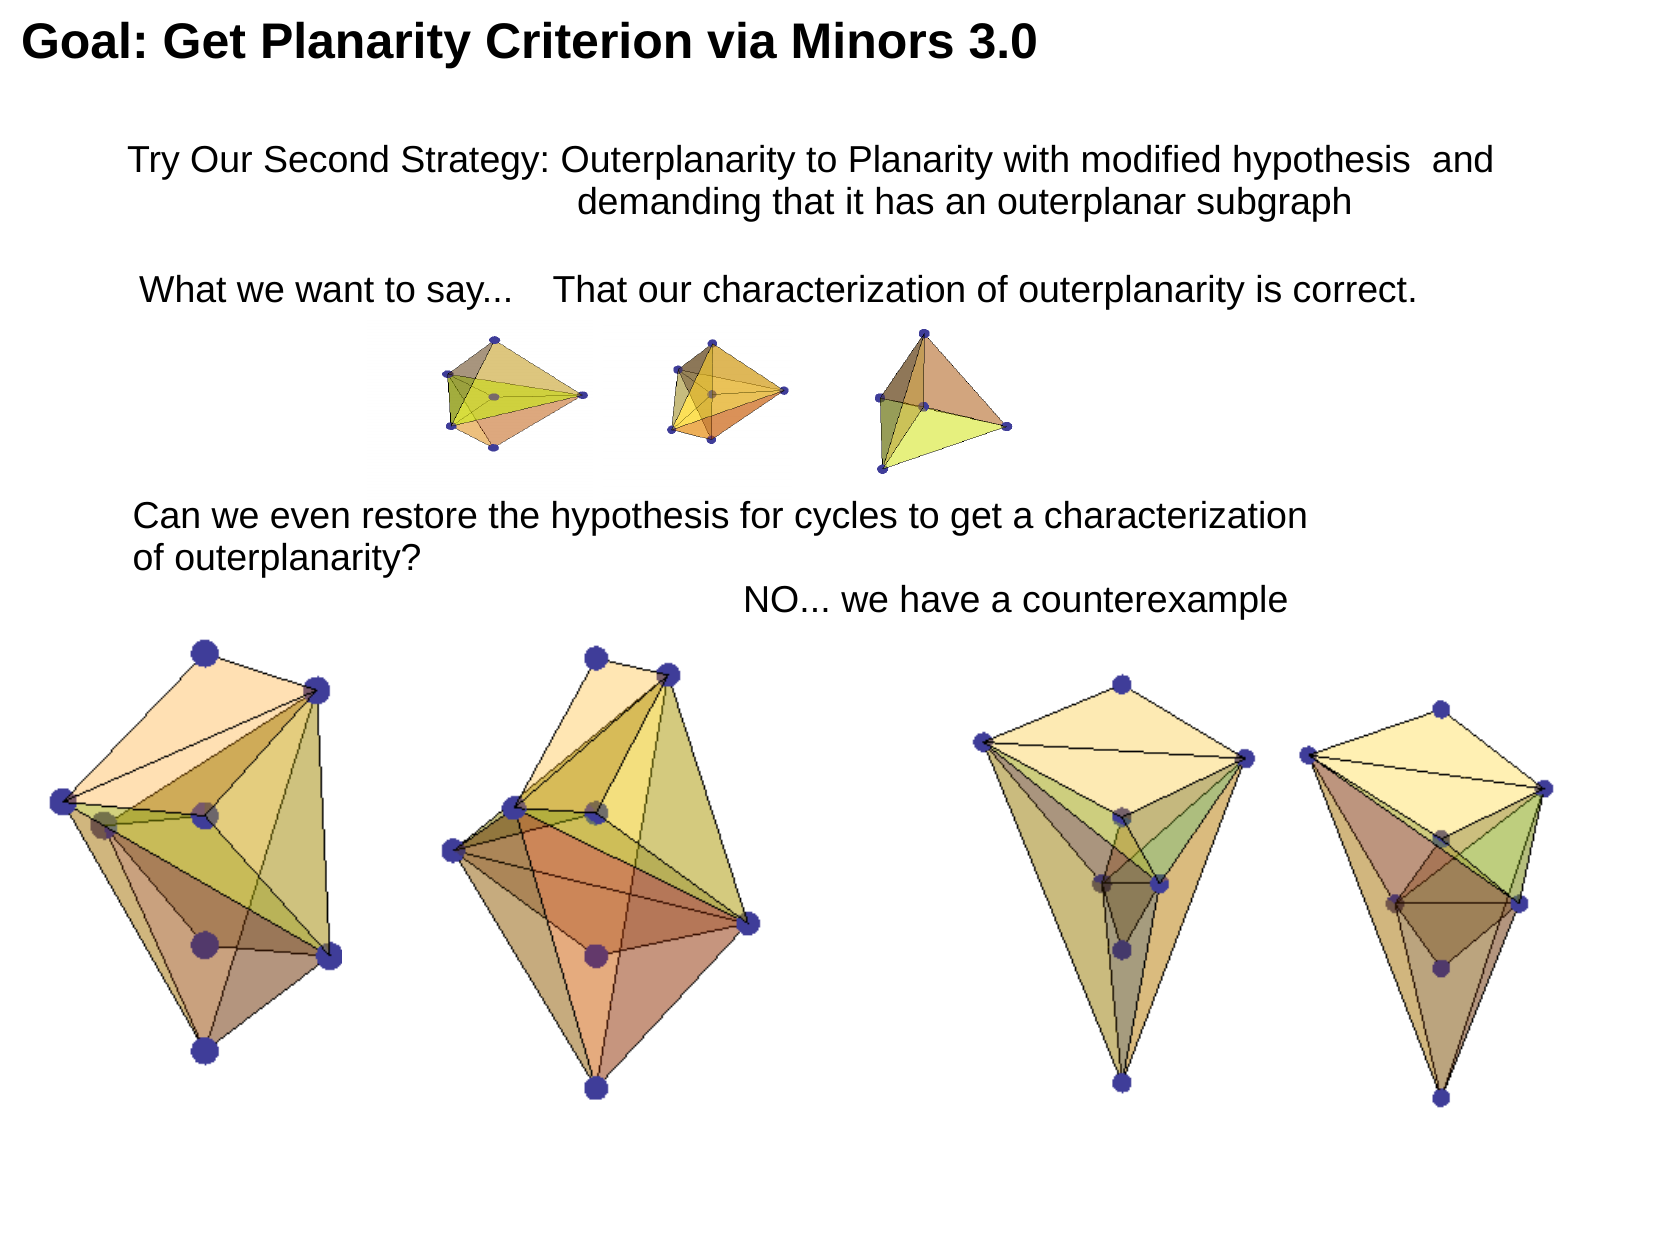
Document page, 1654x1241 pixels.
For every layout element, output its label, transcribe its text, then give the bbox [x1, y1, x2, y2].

picture [799, 305, 1020, 487]
text_box Try Our Second Strategy: Outerplanarity to Planarity with modified hypothesis and demanding that it has an outerplanar subgraph [112, 130, 1508, 230]
picture [945, 546, 1652, 1241]
text_box Can we even restore the hypothesis for cycles to get a characterization of outerplanarity? NO... we have a counterexample [117, 487, 1322, 629]
text_box What we want to say... [124, 260, 527, 318]
picture [0, 565, 834, 1241]
picture [603, 319, 792, 487]
text_box That our characterization of outerplanarity is correct. [537, 260, 1433, 318]
picture [367, 317, 593, 487]
text_box Goal: Get Planarity Criterion via Minors 3.0 [6, 6, 1654, 79]
